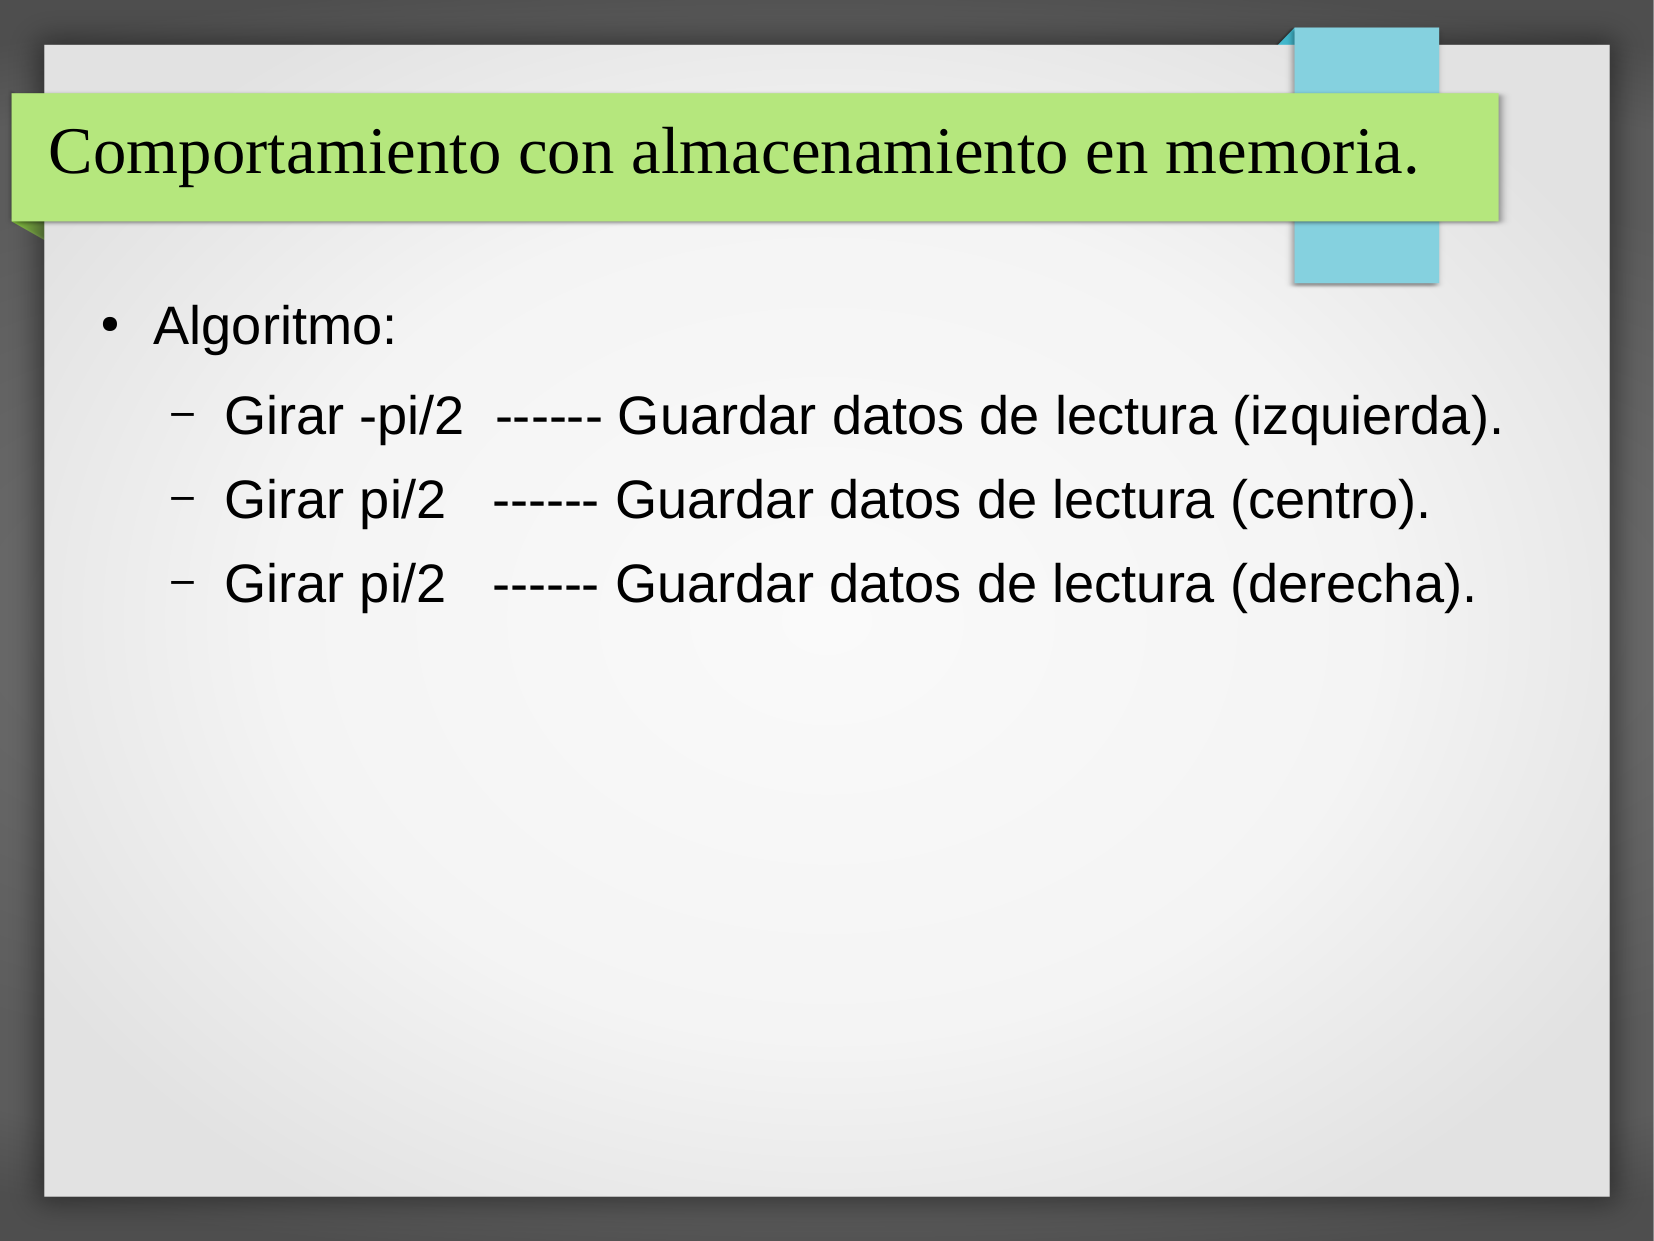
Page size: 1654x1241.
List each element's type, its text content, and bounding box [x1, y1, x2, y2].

list Algoritmo: Girar -pi/2 ------ Guardar datos de lectura (izquierda). Girar pi/2 ------ Guardar datos de lectura (centro). Girar pi/2 ------ Guardar datos de lectura (derecha). [82, 295, 1571, 1015]
picture [0, 0, 1654, 1241]
title Comportamiento con almacenamiento en memoria. [48, 91, 1501, 211]
